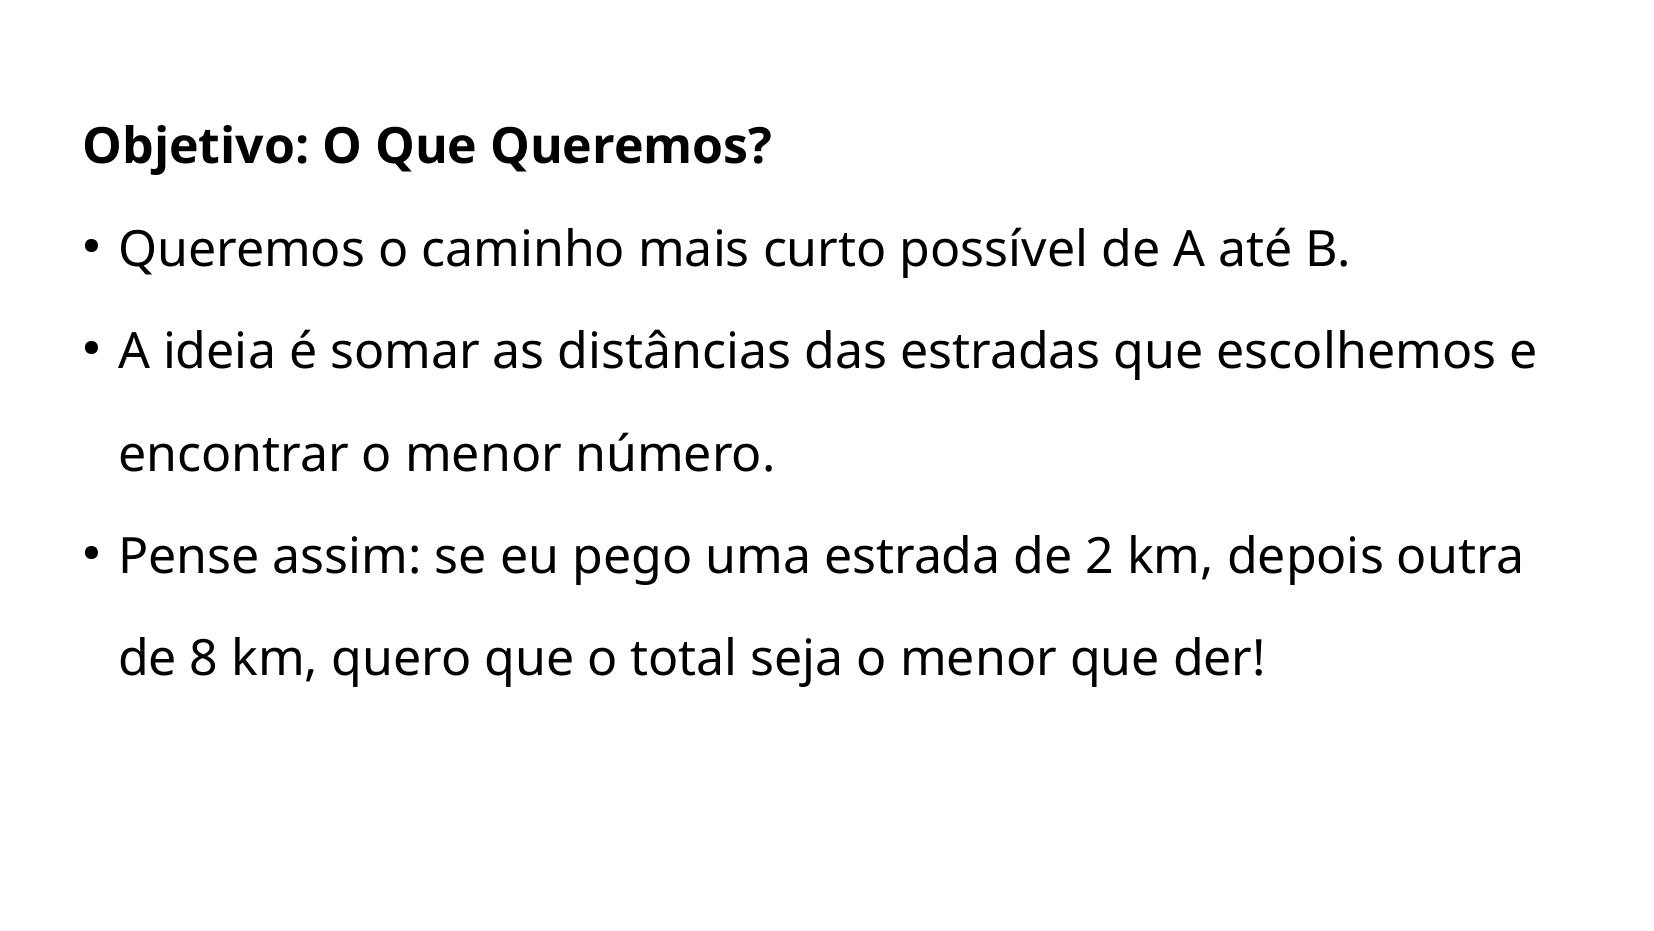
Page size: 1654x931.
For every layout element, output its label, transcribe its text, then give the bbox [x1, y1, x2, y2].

subtitle Objetivo: O Que Queremos? Queremos o caminho mais curto possível de A até B. A ideia é somar as distâncias das estradas que escolhemos e encontrar o menor número. Pense assim: se eu pego uma estrada de 2 km, depois outra de 8 km, quero que o total seja o menor que der! [82, 76, 1571, 665]
